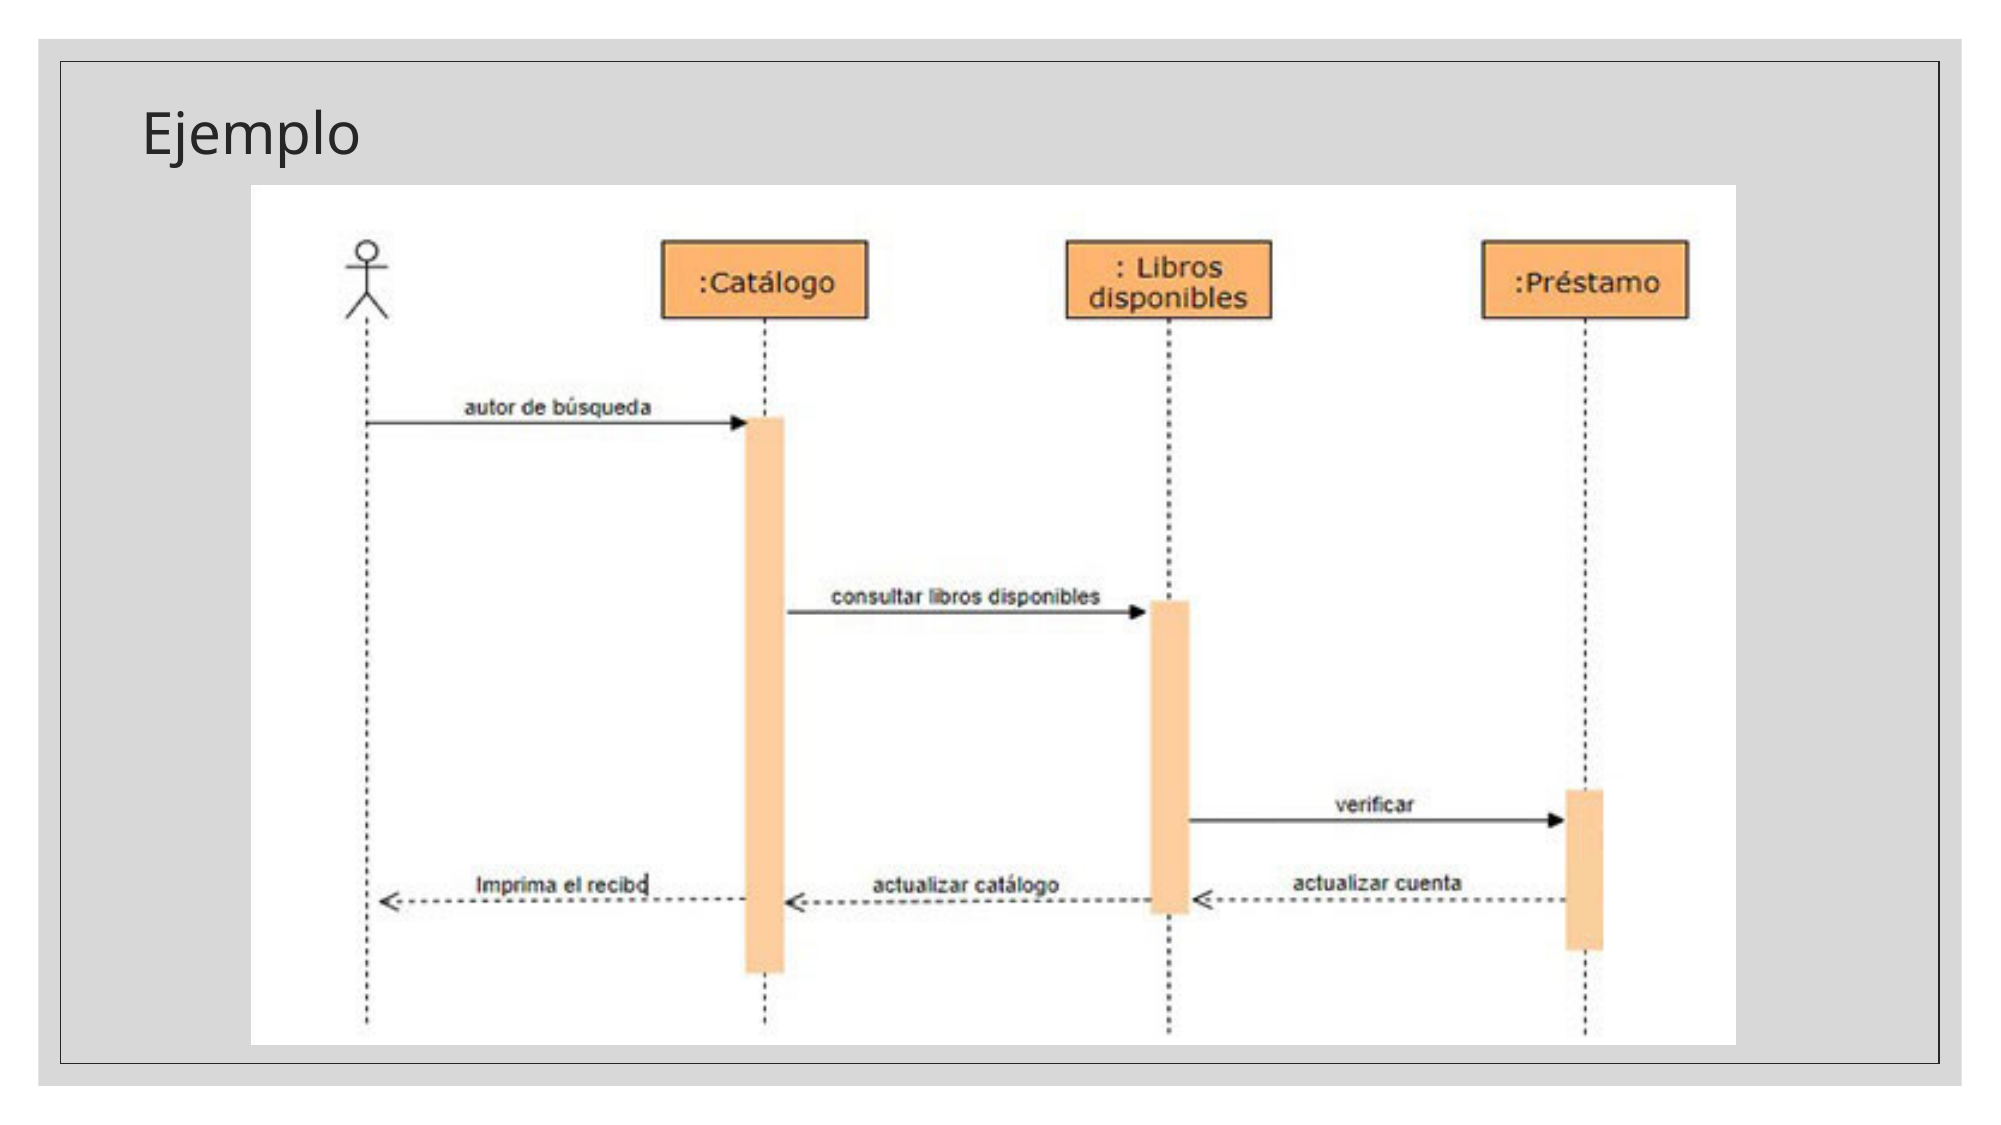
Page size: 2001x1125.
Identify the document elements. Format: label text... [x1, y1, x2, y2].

picture [251, 185, 1736, 1045]
title Ejemplo [108, 86, 395, 186]
